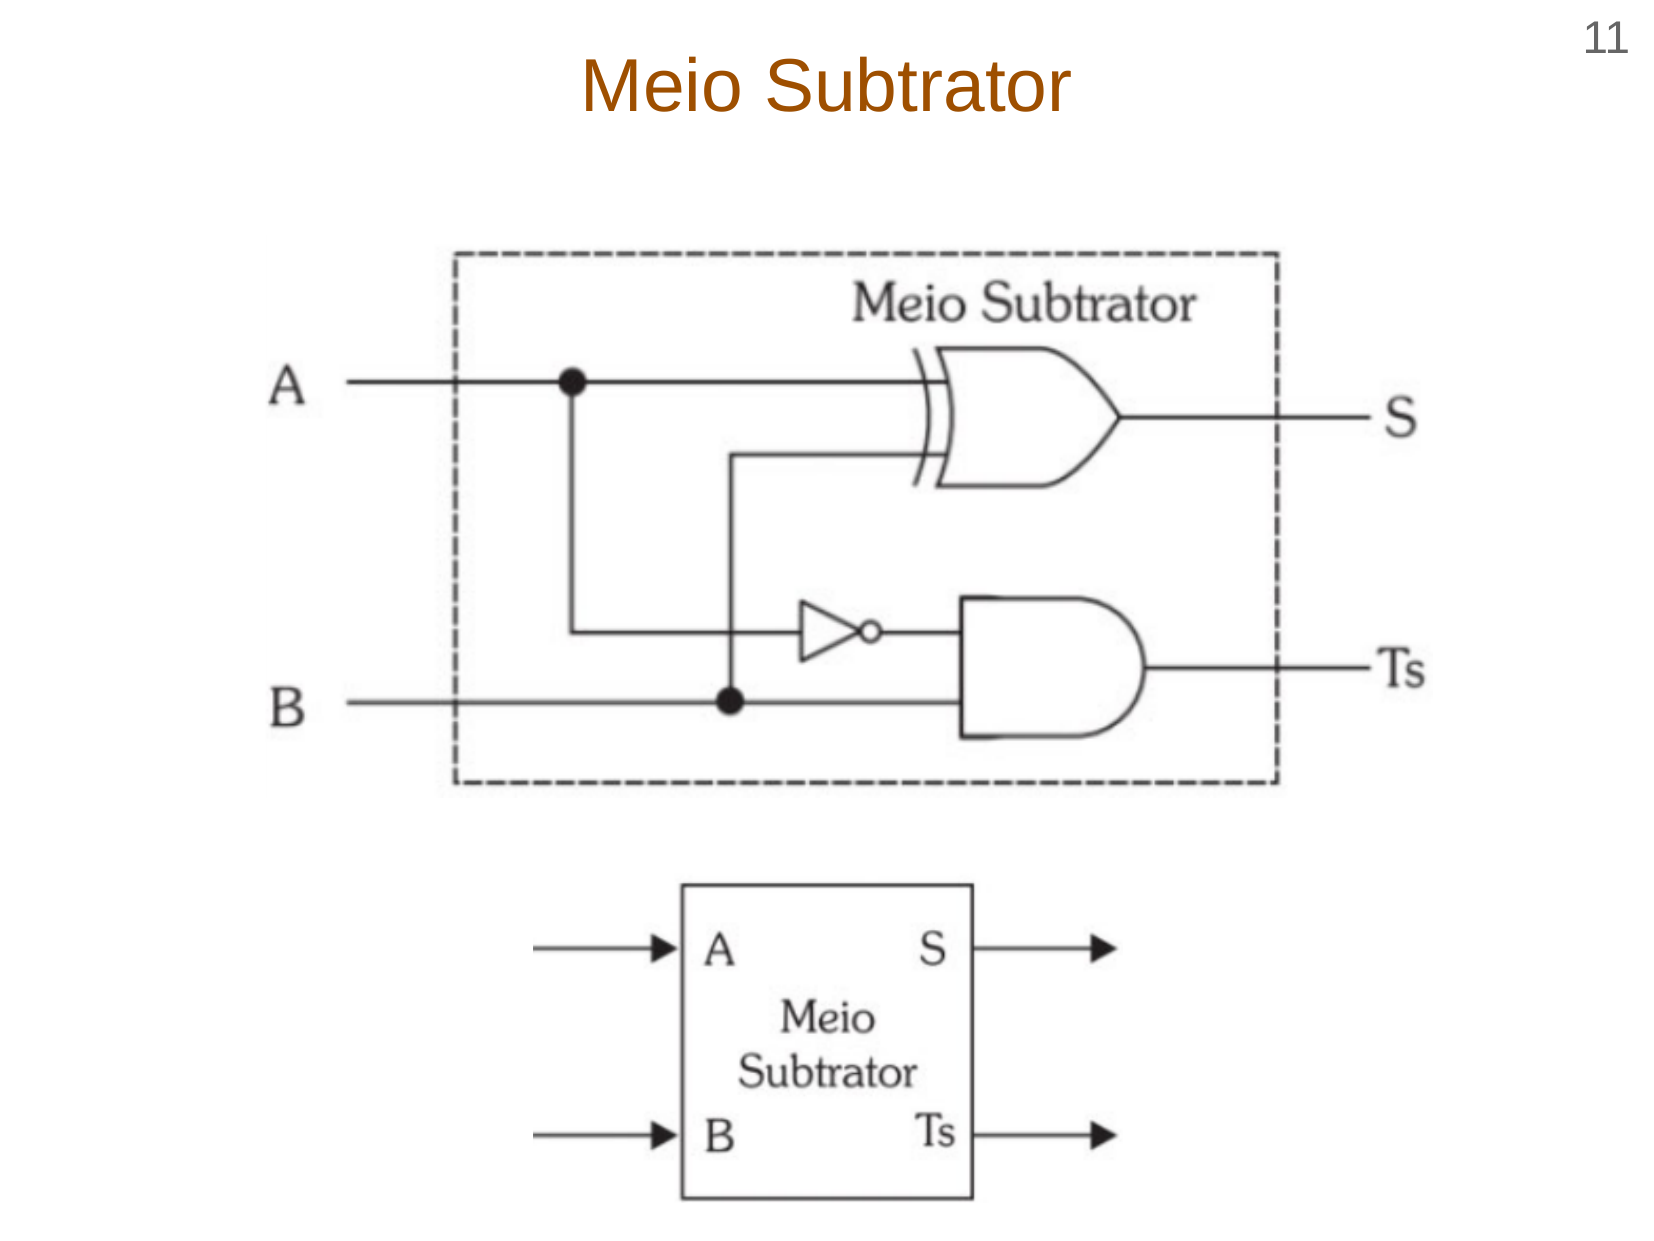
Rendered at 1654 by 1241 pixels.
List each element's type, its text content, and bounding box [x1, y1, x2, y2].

title Meio Subtrator [59, 29, 1595, 148]
picture [533, 871, 1123, 1203]
picture [265, 235, 1433, 798]
